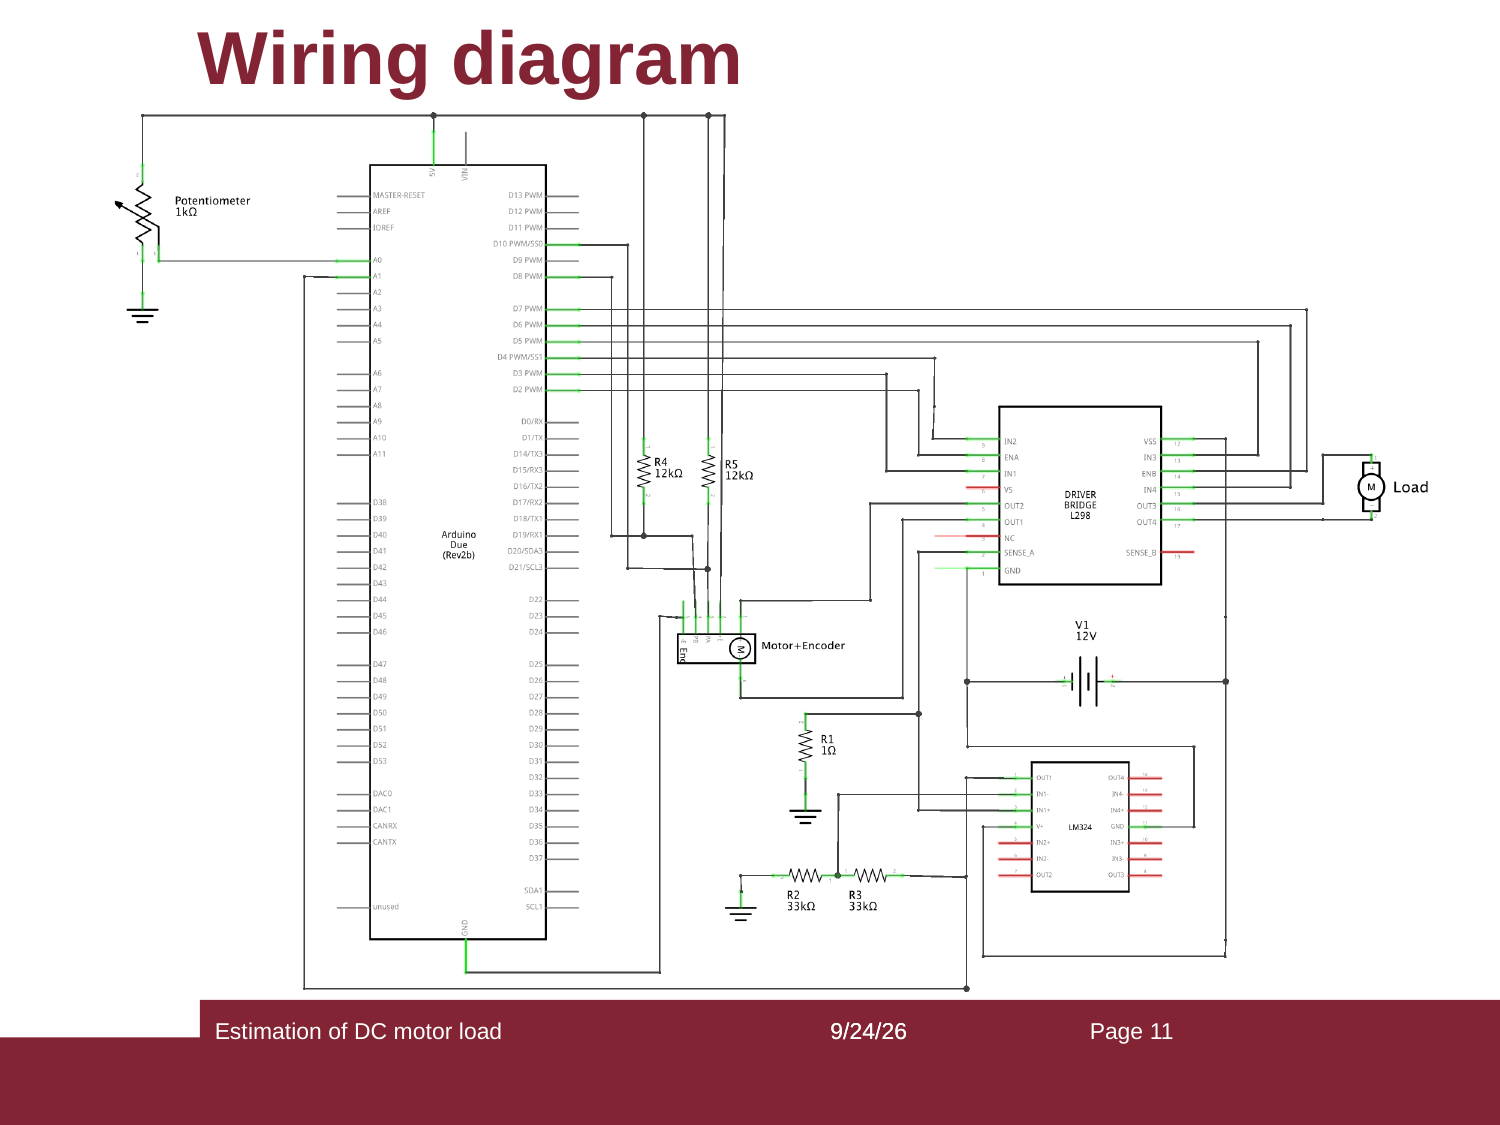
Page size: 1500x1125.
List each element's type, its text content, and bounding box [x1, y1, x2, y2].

text_box Page 11 [1074, 1008, 1388, 1084]
title Wiring diagram [183, 2, 1400, 98]
picture [114, 109, 1432, 997]
text_box Estimation of DC motor load [199, 1008, 675, 1084]
text_box 2/27/18 [712, 1008, 1026, 1084]
